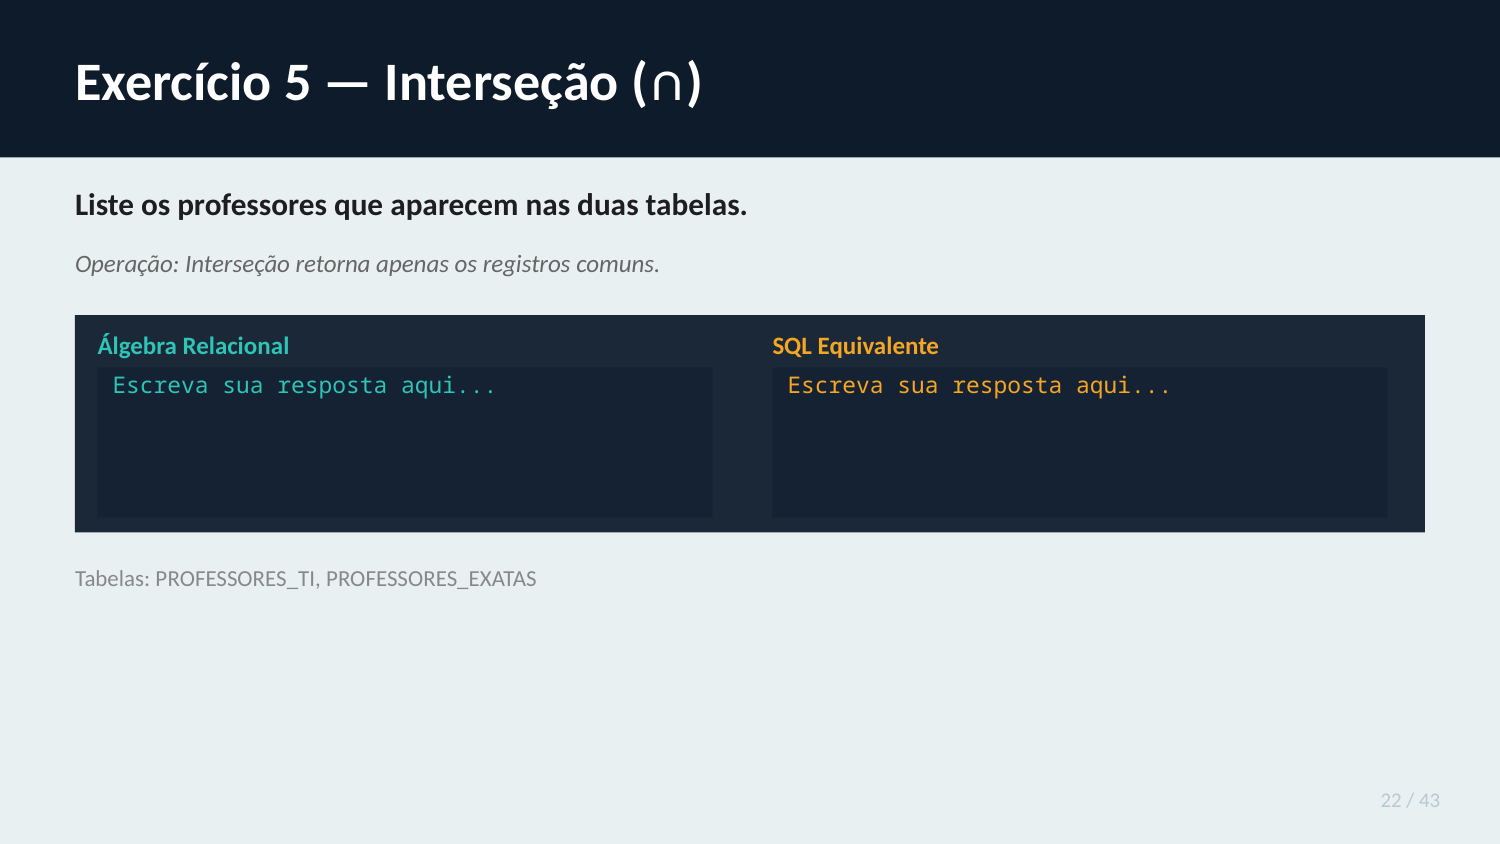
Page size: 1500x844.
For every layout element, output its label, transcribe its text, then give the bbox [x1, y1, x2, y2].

text_box Operação: Interseção retorna apenas os registros comuns. [74, 239, 1425, 285]
text_box Álgebra Relacional [97, 322, 713, 367]
text_box 22 / 43 [1274, 772, 1455, 825]
text_box Liste os professores que aparecem nas duas tabelas. [74, 172, 1425, 233]
text_box SQL Equivalente [772, 322, 1388, 367]
text_box Escreva sua resposta aqui... [112, 370, 698, 513]
text_box Exercício 5 — Interseção (∩) [74, 22, 1425, 135]
text_box Tabelas: PROFESSORES_TI, PROFESSORES_EXATAS [74, 554, 1425, 600]
text_box [74, 315, 1425, 533]
text_box Escreva sua resposta aqui... [787, 370, 1373, 513]
text_box [0, 0, 1500, 158]
